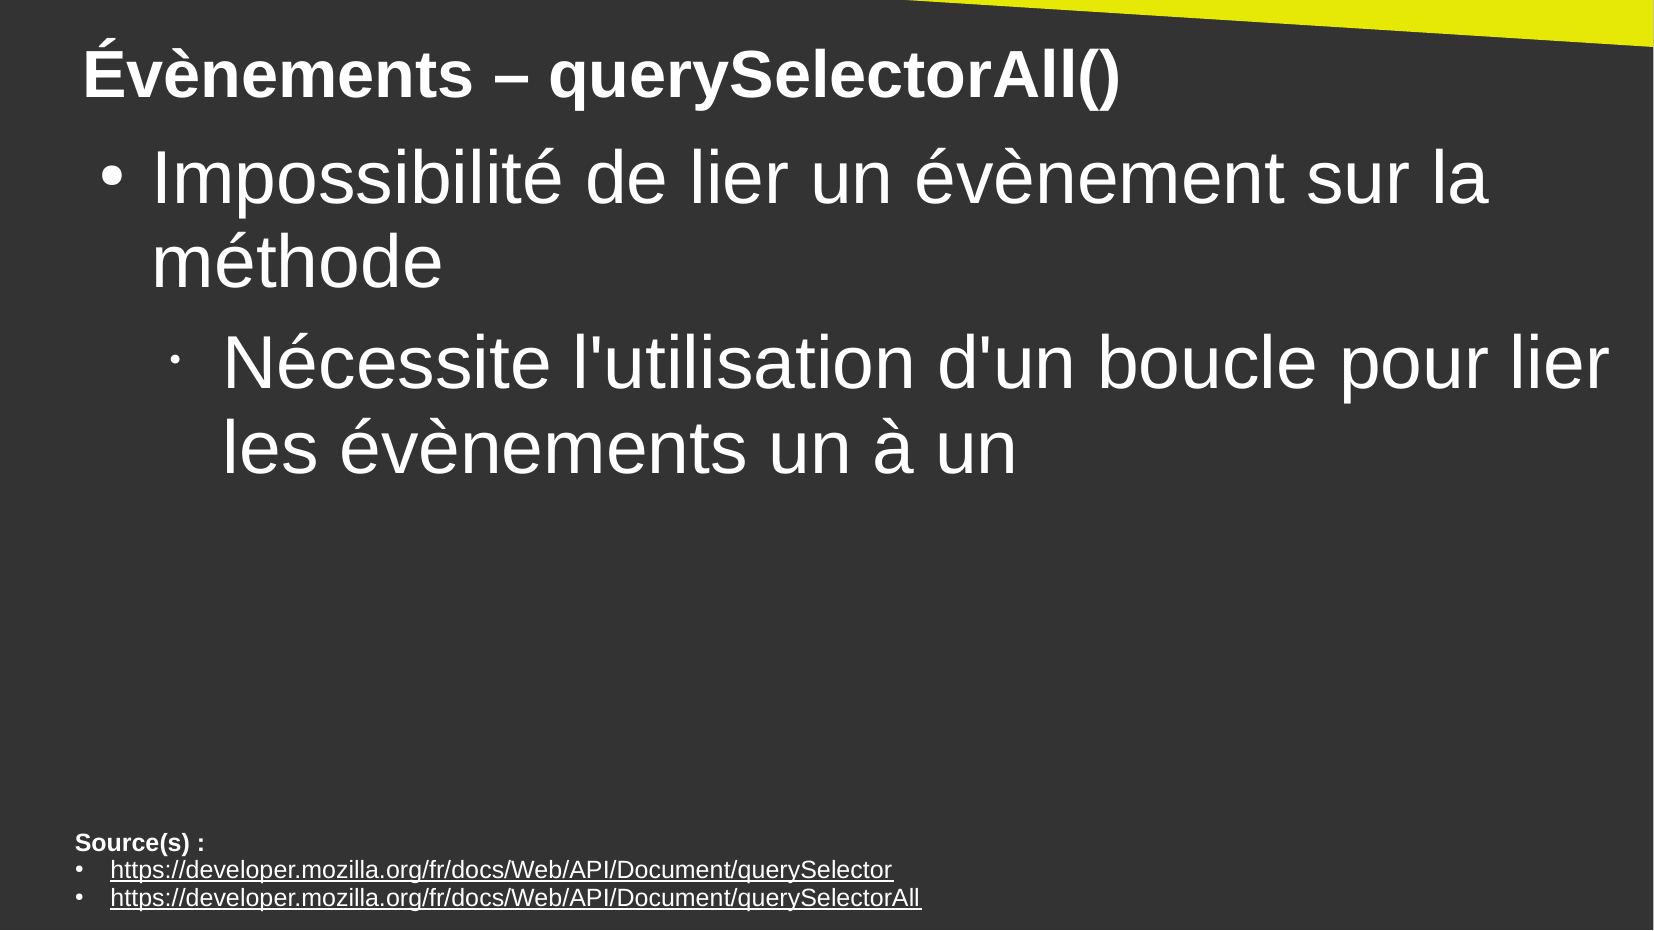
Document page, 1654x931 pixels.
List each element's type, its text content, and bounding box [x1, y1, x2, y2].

text_box [905, 0, 1654, 48]
title Évènements – querySelectorAll() [82, 37, 1571, 114]
text_box Source(s) : https://developer.mozilla.org/fr/docs/Web/API/Document/querySelector https://developer.mozilla.org/fr/docs/Web/API/Document/querySelectorAll [60, 820, 1583, 920]
list Impossibilité de lier un évènement sur la méthode Nécessite l'utilisation d'un boucle pour lier les évènements un à un [80, 135, 1620, 544]
